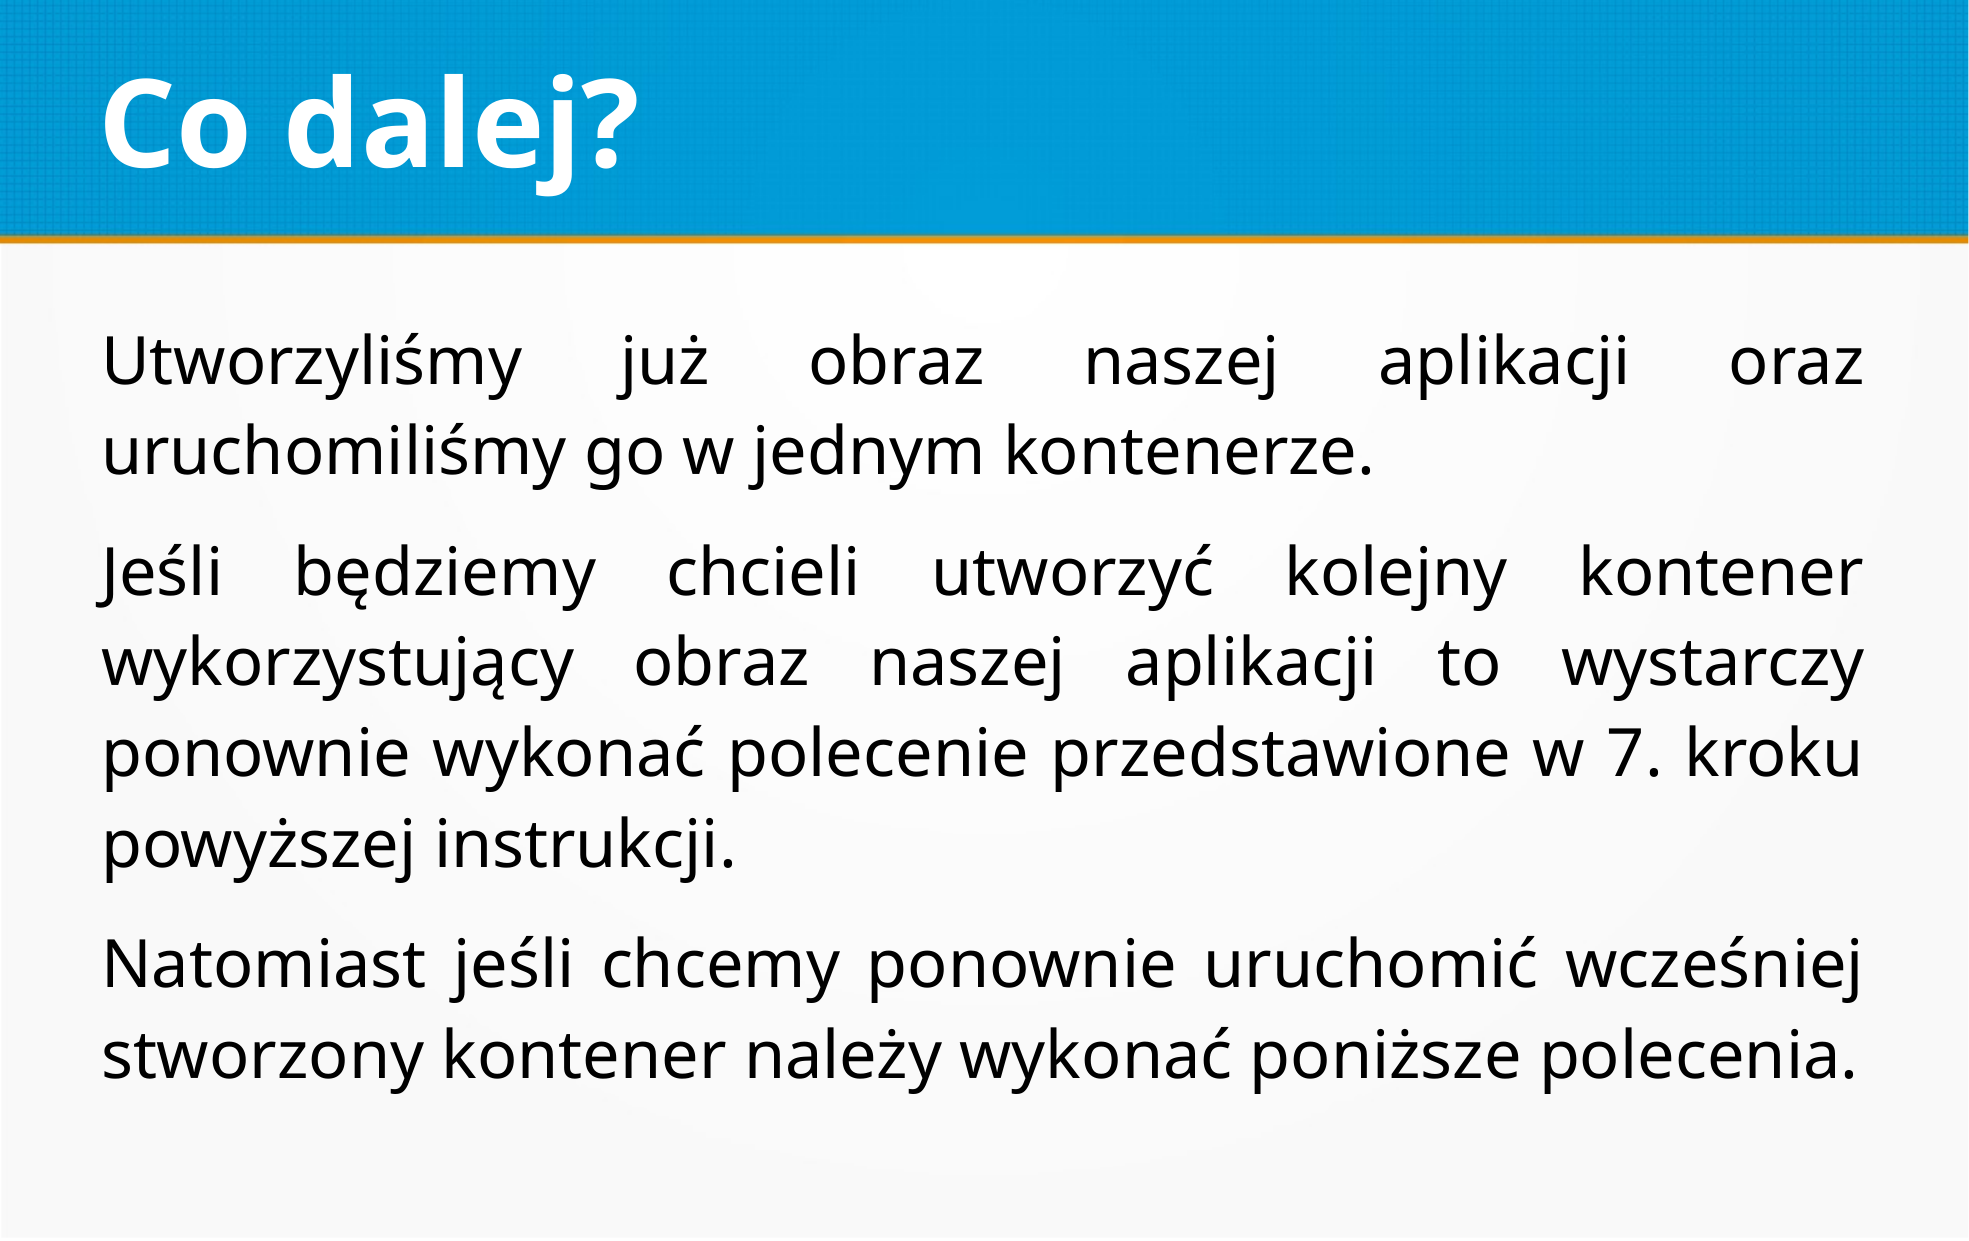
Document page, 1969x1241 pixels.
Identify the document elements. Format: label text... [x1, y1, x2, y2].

picture [0, 233, 1969, 1241]
title Co dalej? [98, 35, 1870, 204]
list Utworzyliśmy już obraz naszej aplikacji oraz uruchomiliśmy go w jednym kontenerze. Jeśli będziemy chcieli utworzyć kolejny kontener wykorzystujący obraz naszej aplikacji to wystarczy ponownie wykonać polecenie przedstawione w 7. kroku powyższej instrukcji. Natomiast jeśli chcemy ponownie uruchomić wcześniej stworzony kontener należy wykonać poniższe polecenia. [30, 312, 1867, 1111]
